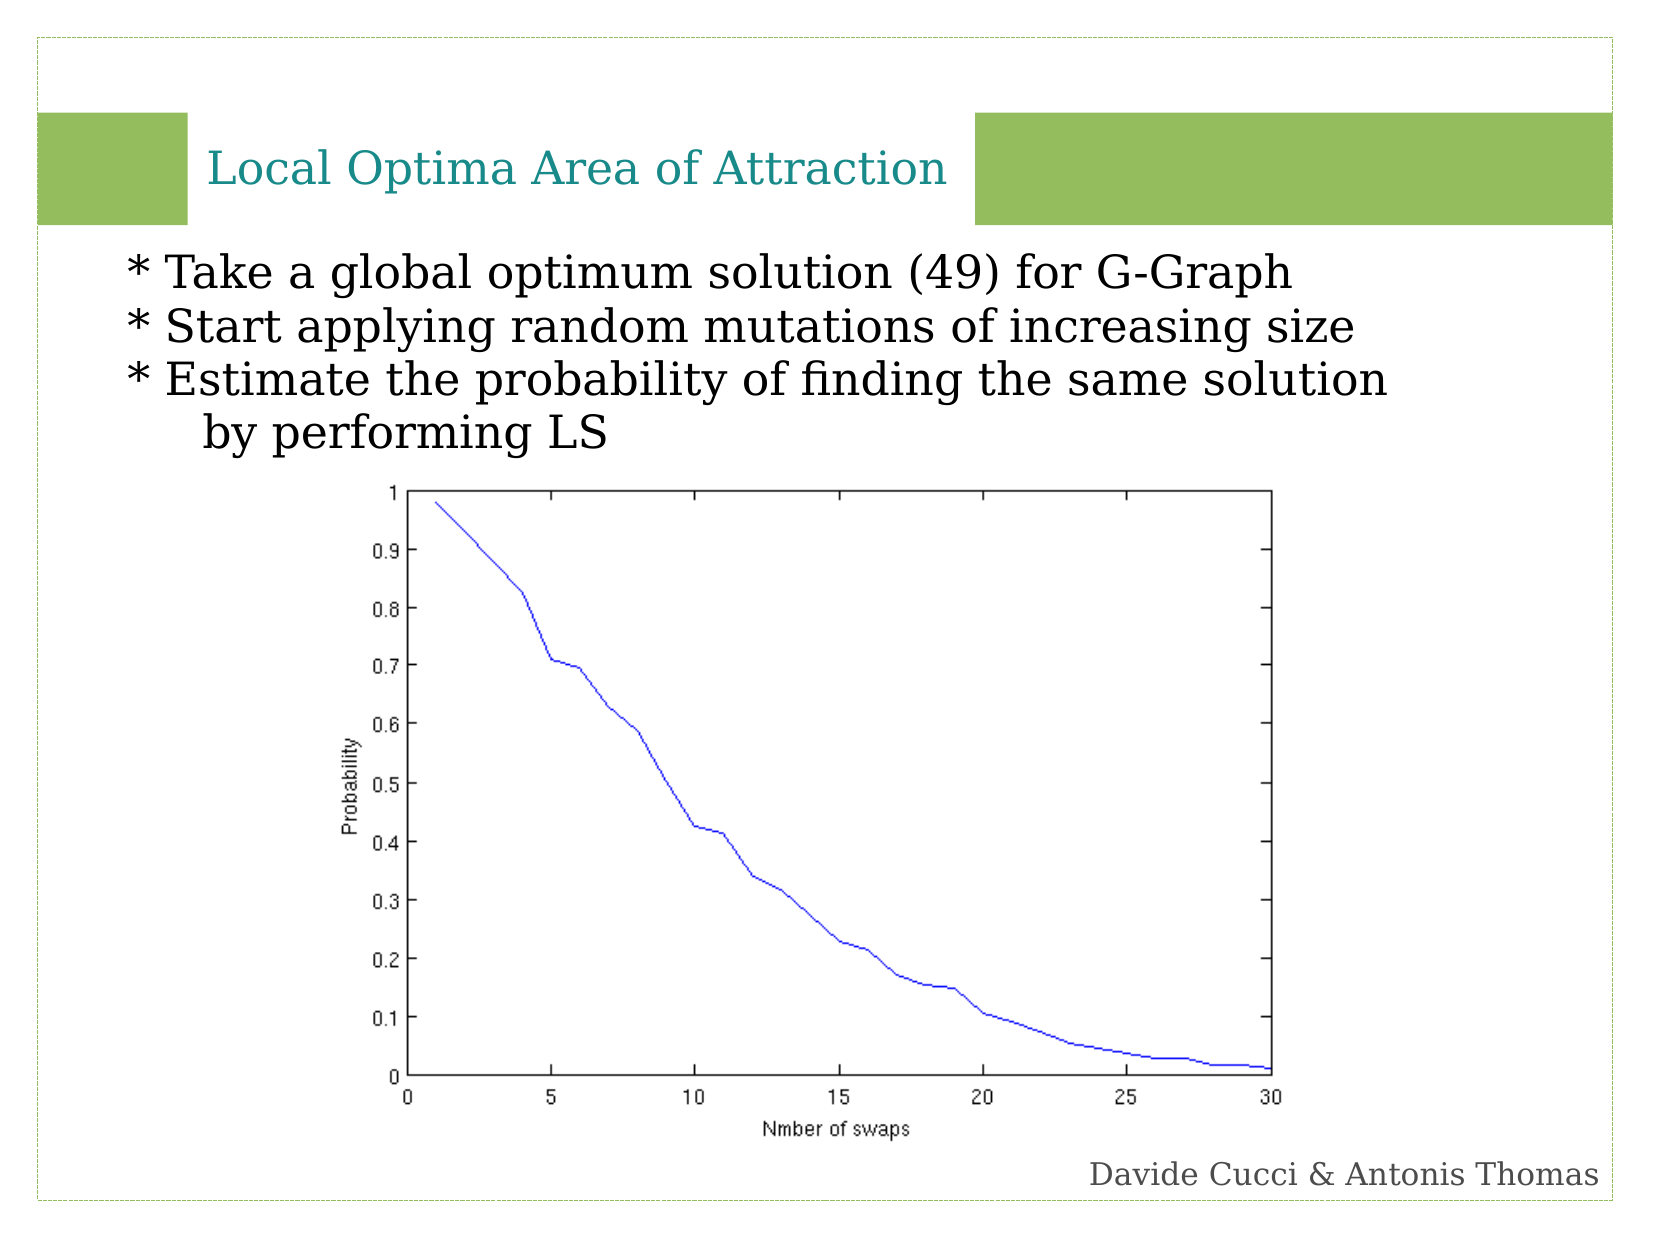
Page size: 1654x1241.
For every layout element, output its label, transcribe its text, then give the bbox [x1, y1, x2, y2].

text_box Local Optima Area of Attraction [191, 134, 964, 203]
text_box [975, 112, 1613, 226]
picture [262, 467, 1378, 1153]
text_box * Take a global optimum solution (49) for G-Graph * Start applying random mutations of increasing size * Estimate the probability of finding the same solution by performing LS [112, 238, 1538, 467]
text_box [37, 112, 188, 226]
text_box Davide Cucci & Antonis Thomas [1074, 1149, 1616, 1201]
